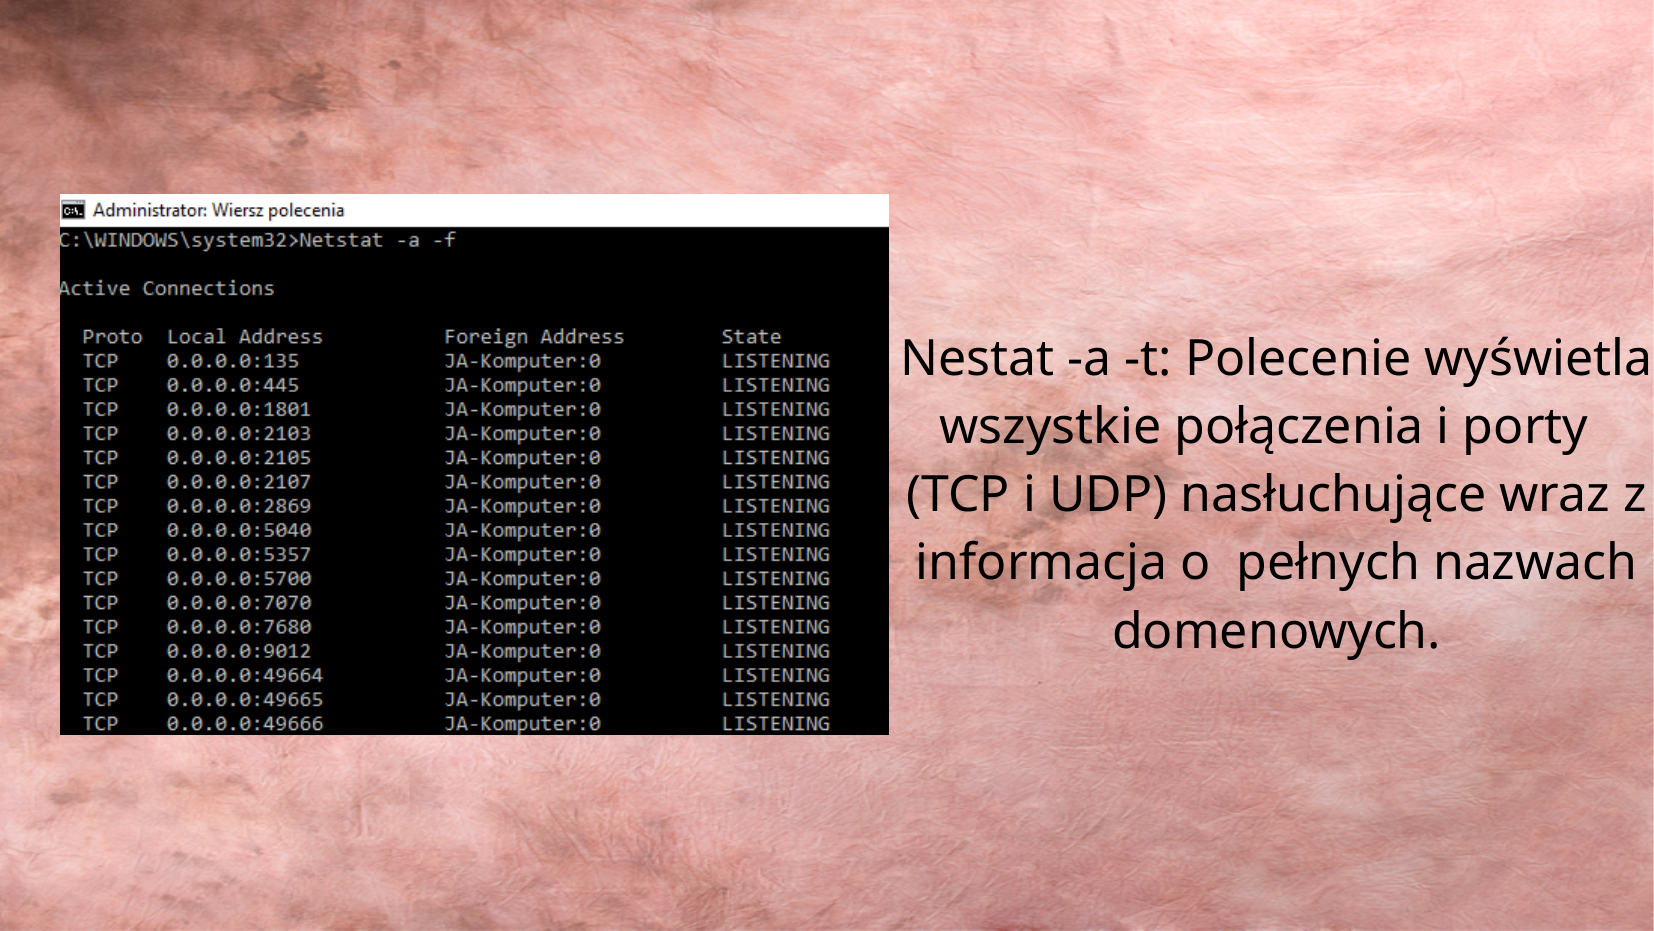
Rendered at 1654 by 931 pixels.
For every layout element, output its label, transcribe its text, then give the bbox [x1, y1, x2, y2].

picture [0, 0, 1654, 931]
title Nestat -a -t: Polecenie wyświetla wszystkie połączenia i porty (TCP i UDP) nasłuchujące wraz z informacja o pełnych nazwach domenowych. [900, 249, 1654, 736]
